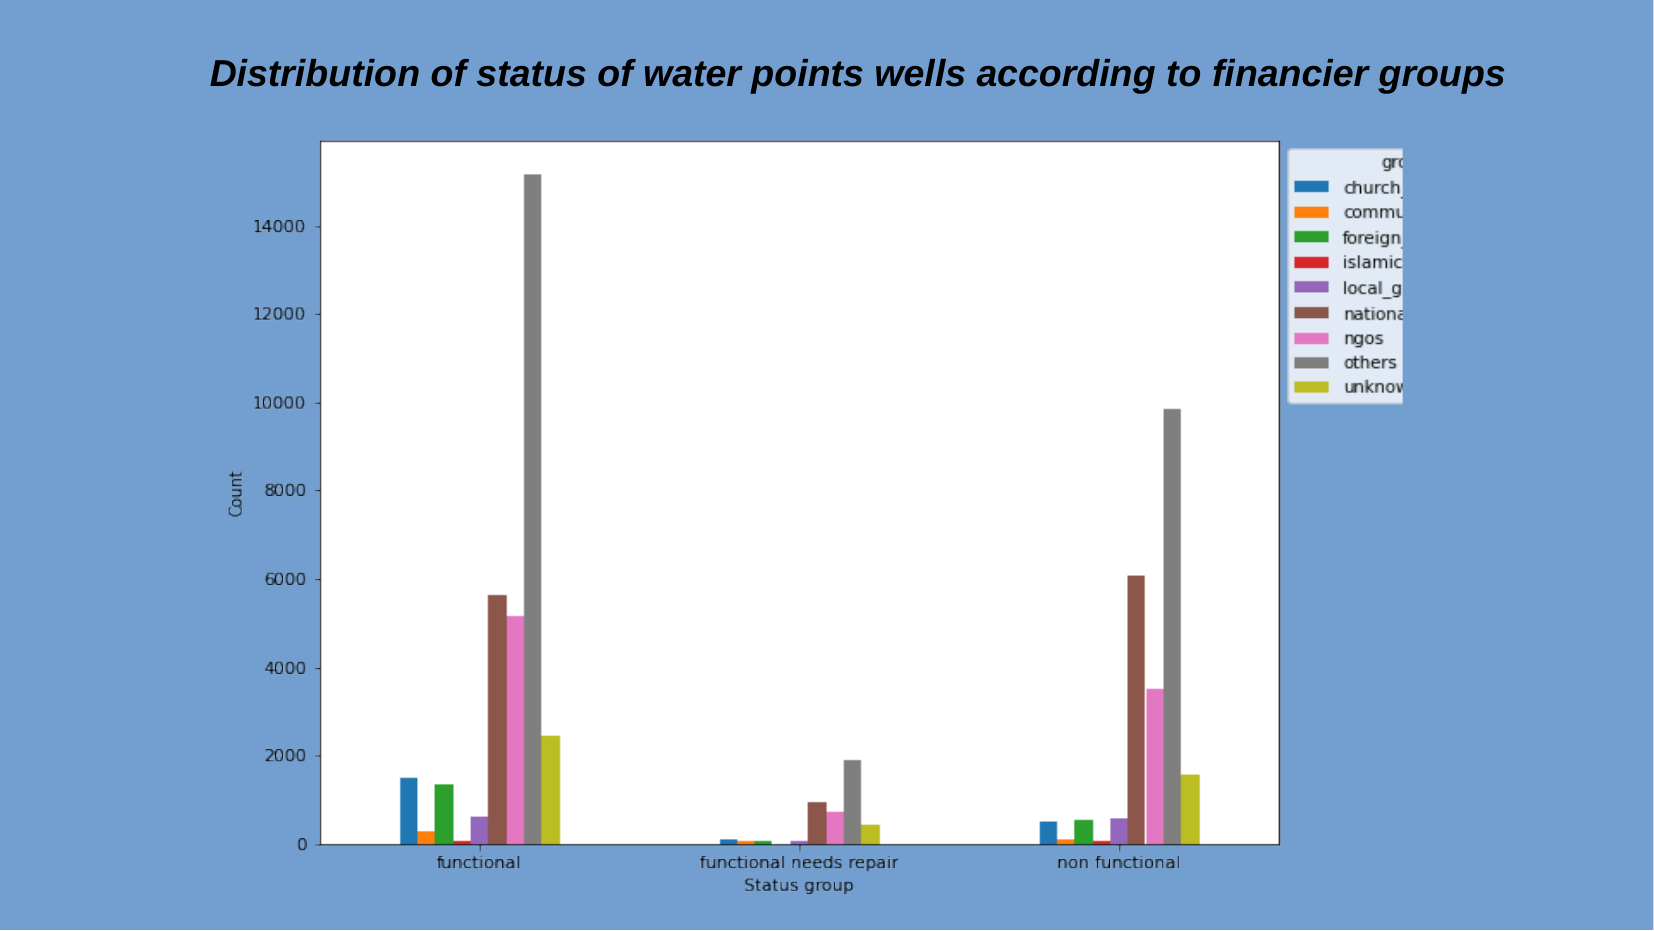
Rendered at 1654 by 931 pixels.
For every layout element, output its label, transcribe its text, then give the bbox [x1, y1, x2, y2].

picture [209, 121, 1403, 916]
text_box Distribution of status of water points wells according to financier groups [195, 45, 1546, 121]
